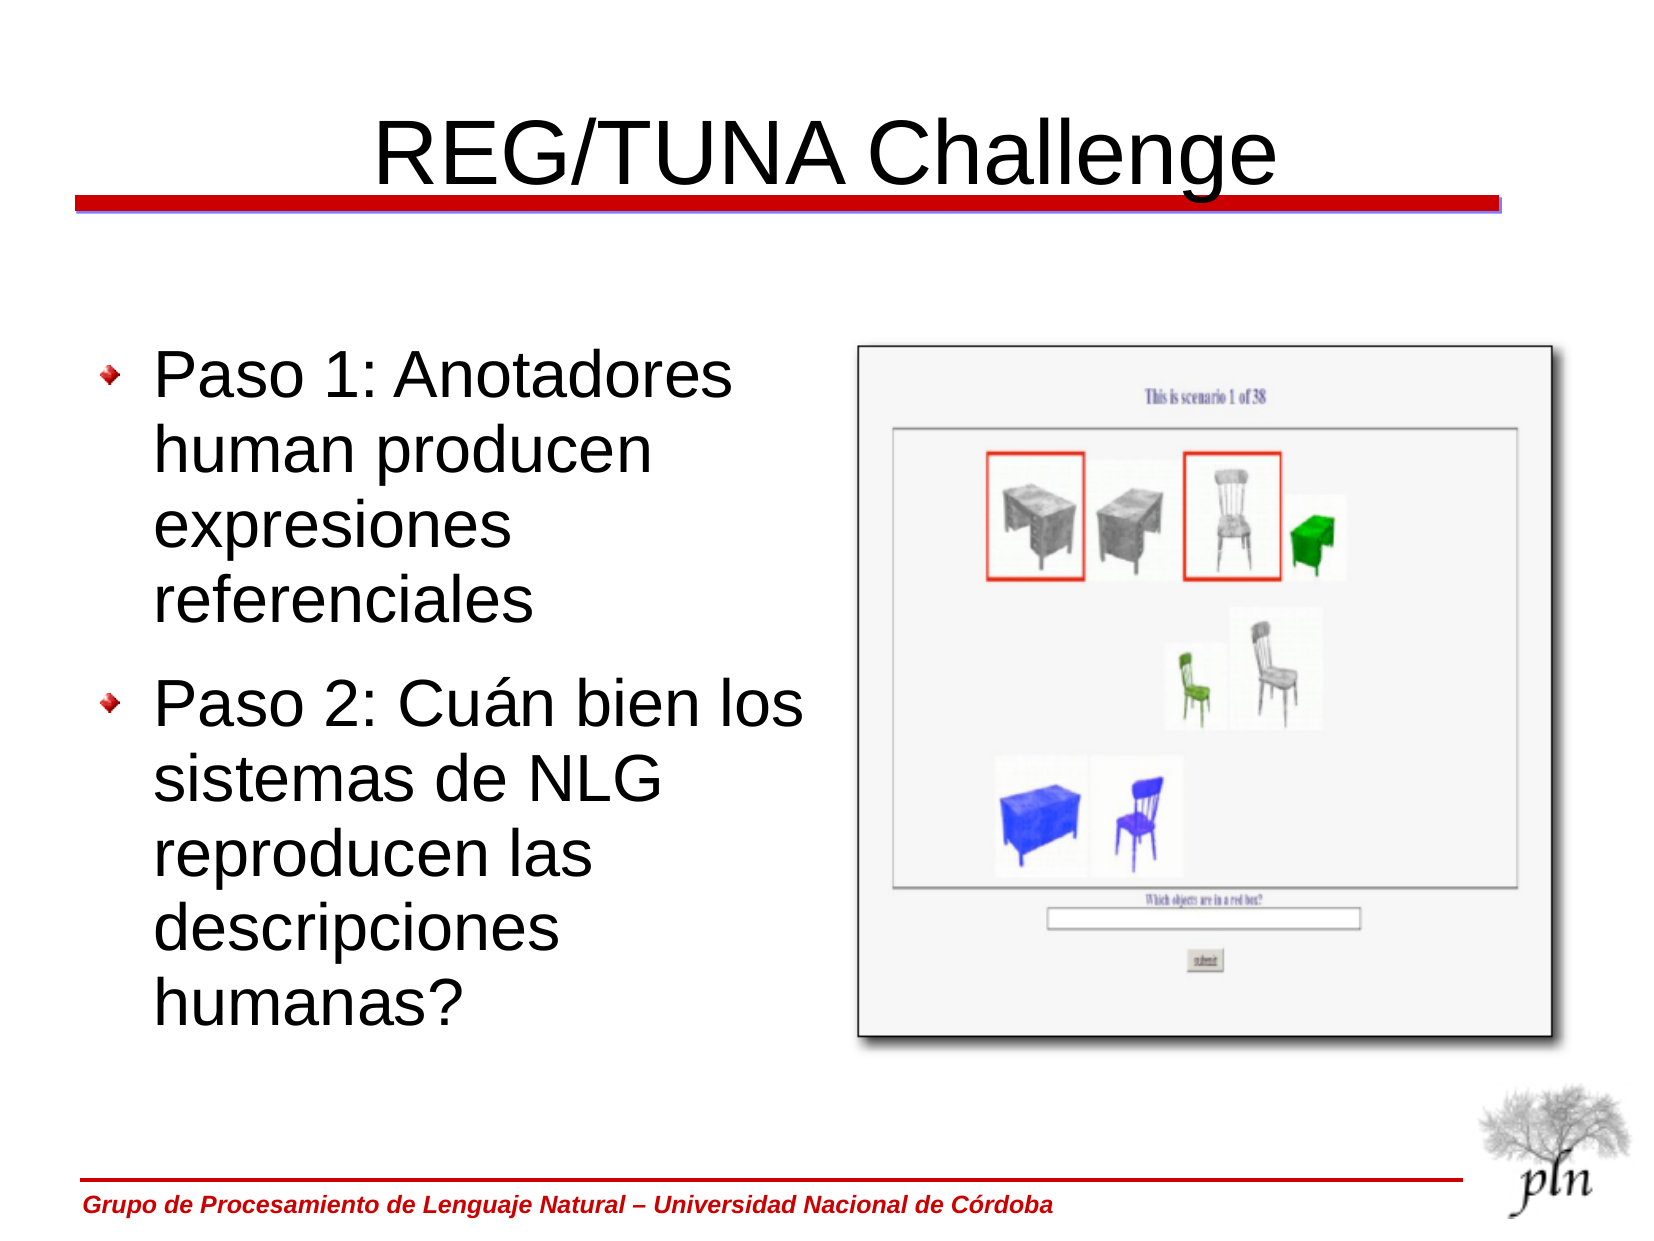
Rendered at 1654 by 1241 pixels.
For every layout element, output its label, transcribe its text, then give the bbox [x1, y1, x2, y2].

list Paso 1: Anotadores human producen expresiones referenciales Paso 2: Cuán bien los sistemas de NLG reproducen las descripciones humanas? [82, 337, 809, 1156]
picture [845, 333, 1572, 1066]
picture [1477, 1083, 1635, 1219]
title REG/TUNA Challenge [82, 49, 1571, 257]
